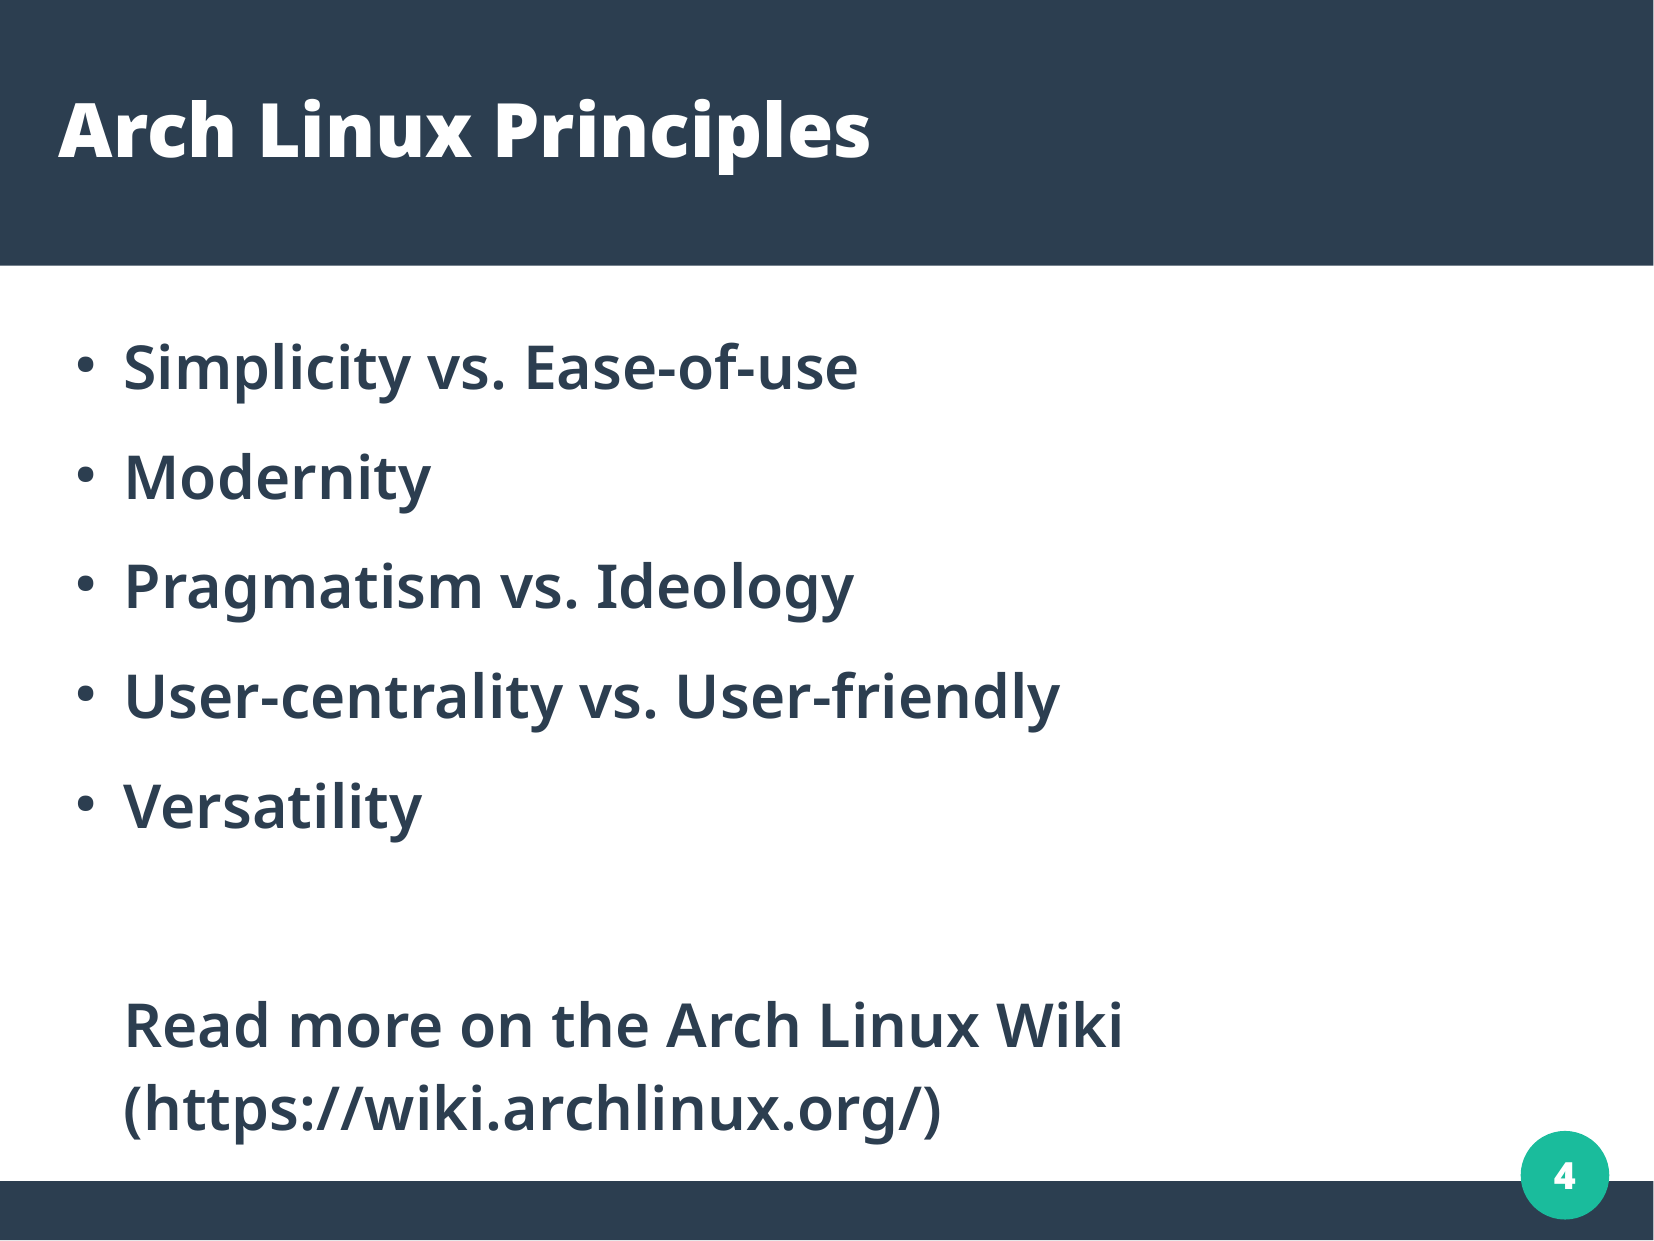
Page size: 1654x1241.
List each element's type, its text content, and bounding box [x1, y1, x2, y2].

list Simplicity vs. Ease-of-use Modernity Pragmatism vs. Ideology User-centrality vs. User-friendly Versatility Read more on the Arch Linux Wiki (https://wiki.archlinux.org/) [59, 324, 1595, 1152]
title Arch Linux Principles [59, 49, 1595, 207]
